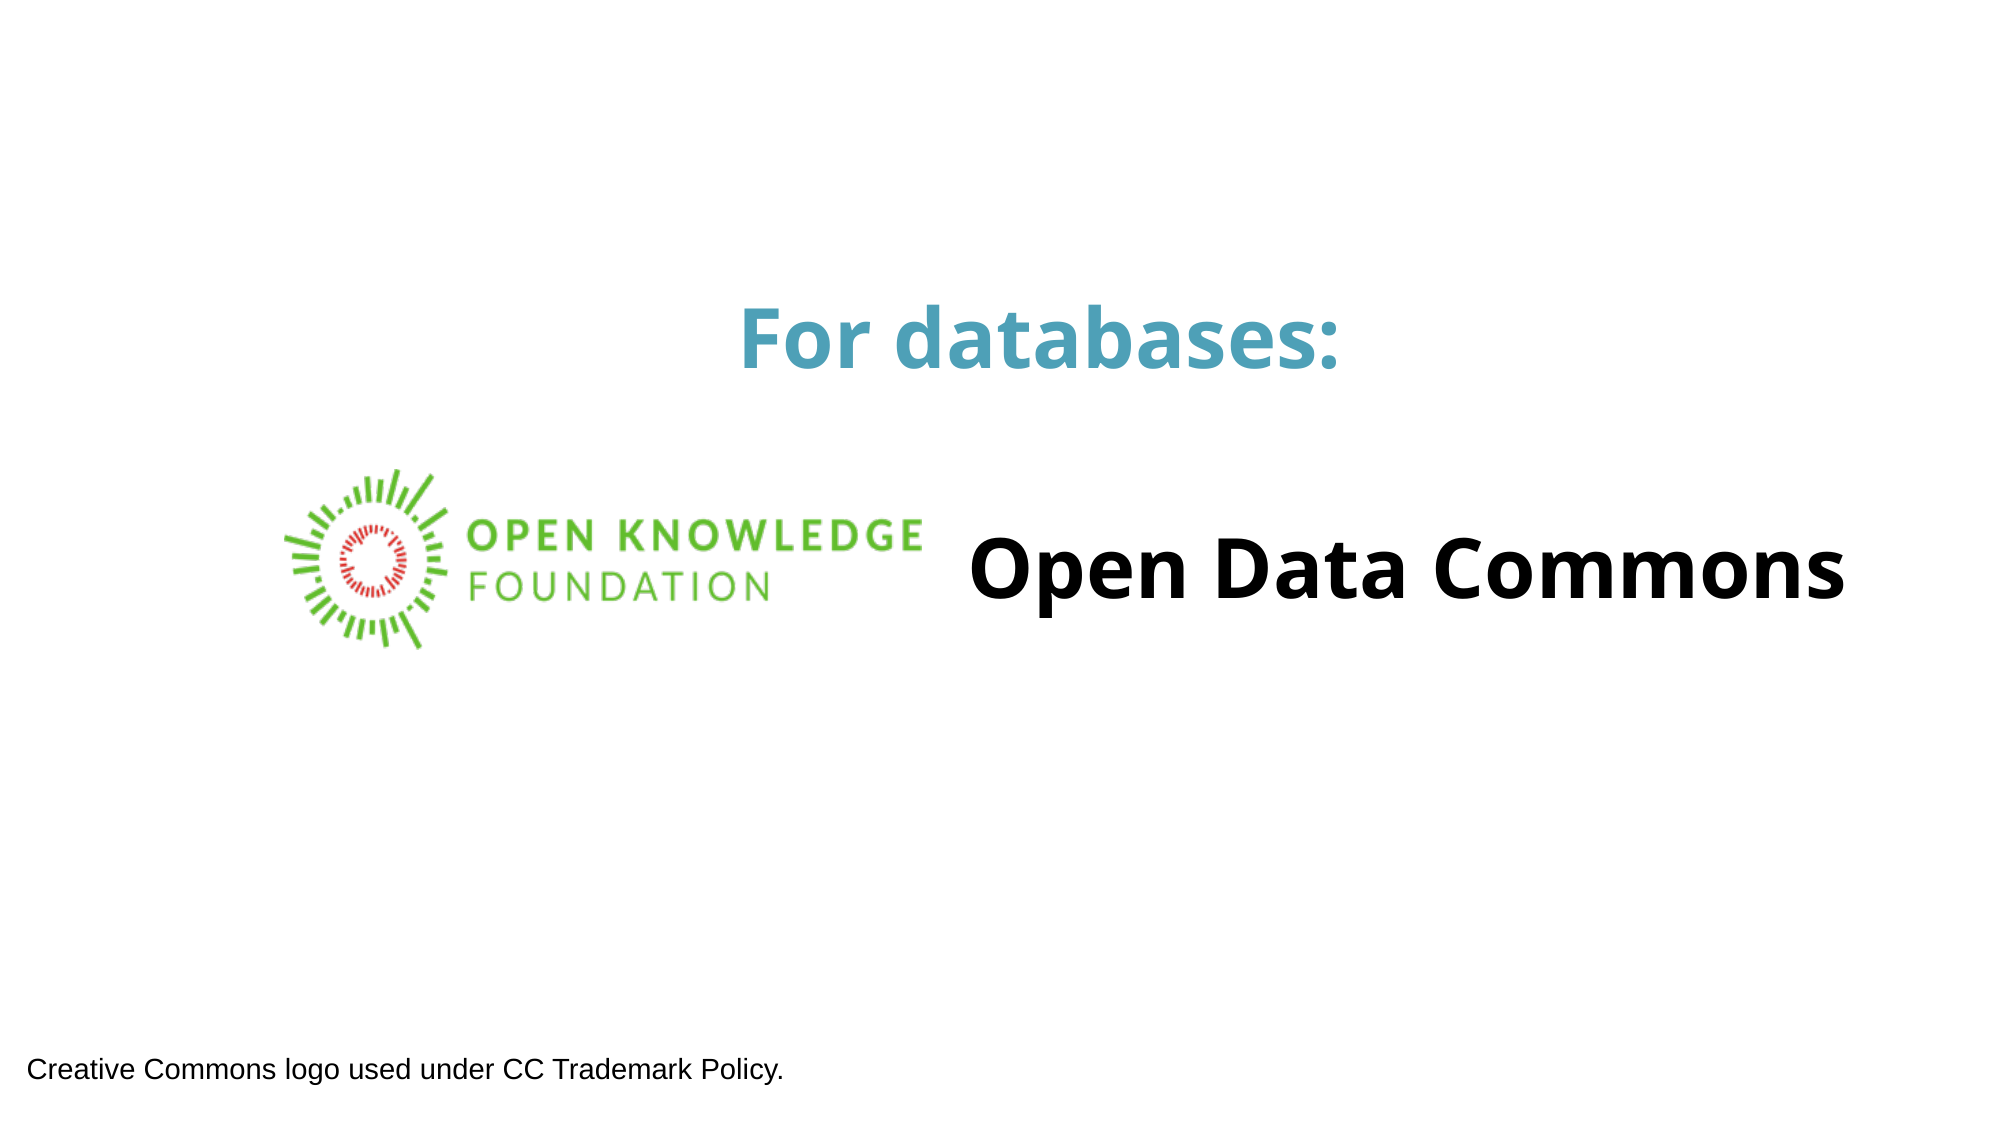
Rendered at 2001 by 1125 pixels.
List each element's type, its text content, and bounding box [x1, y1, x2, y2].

text_box Creative Commons logo used under CC Trademark Policy. [11, 1045, 1808, 1125]
picture [284, 469, 922, 650]
text_box For databases: [722, 271, 1278, 425]
text_box Open Data Commons [952, 501, 1749, 655]
